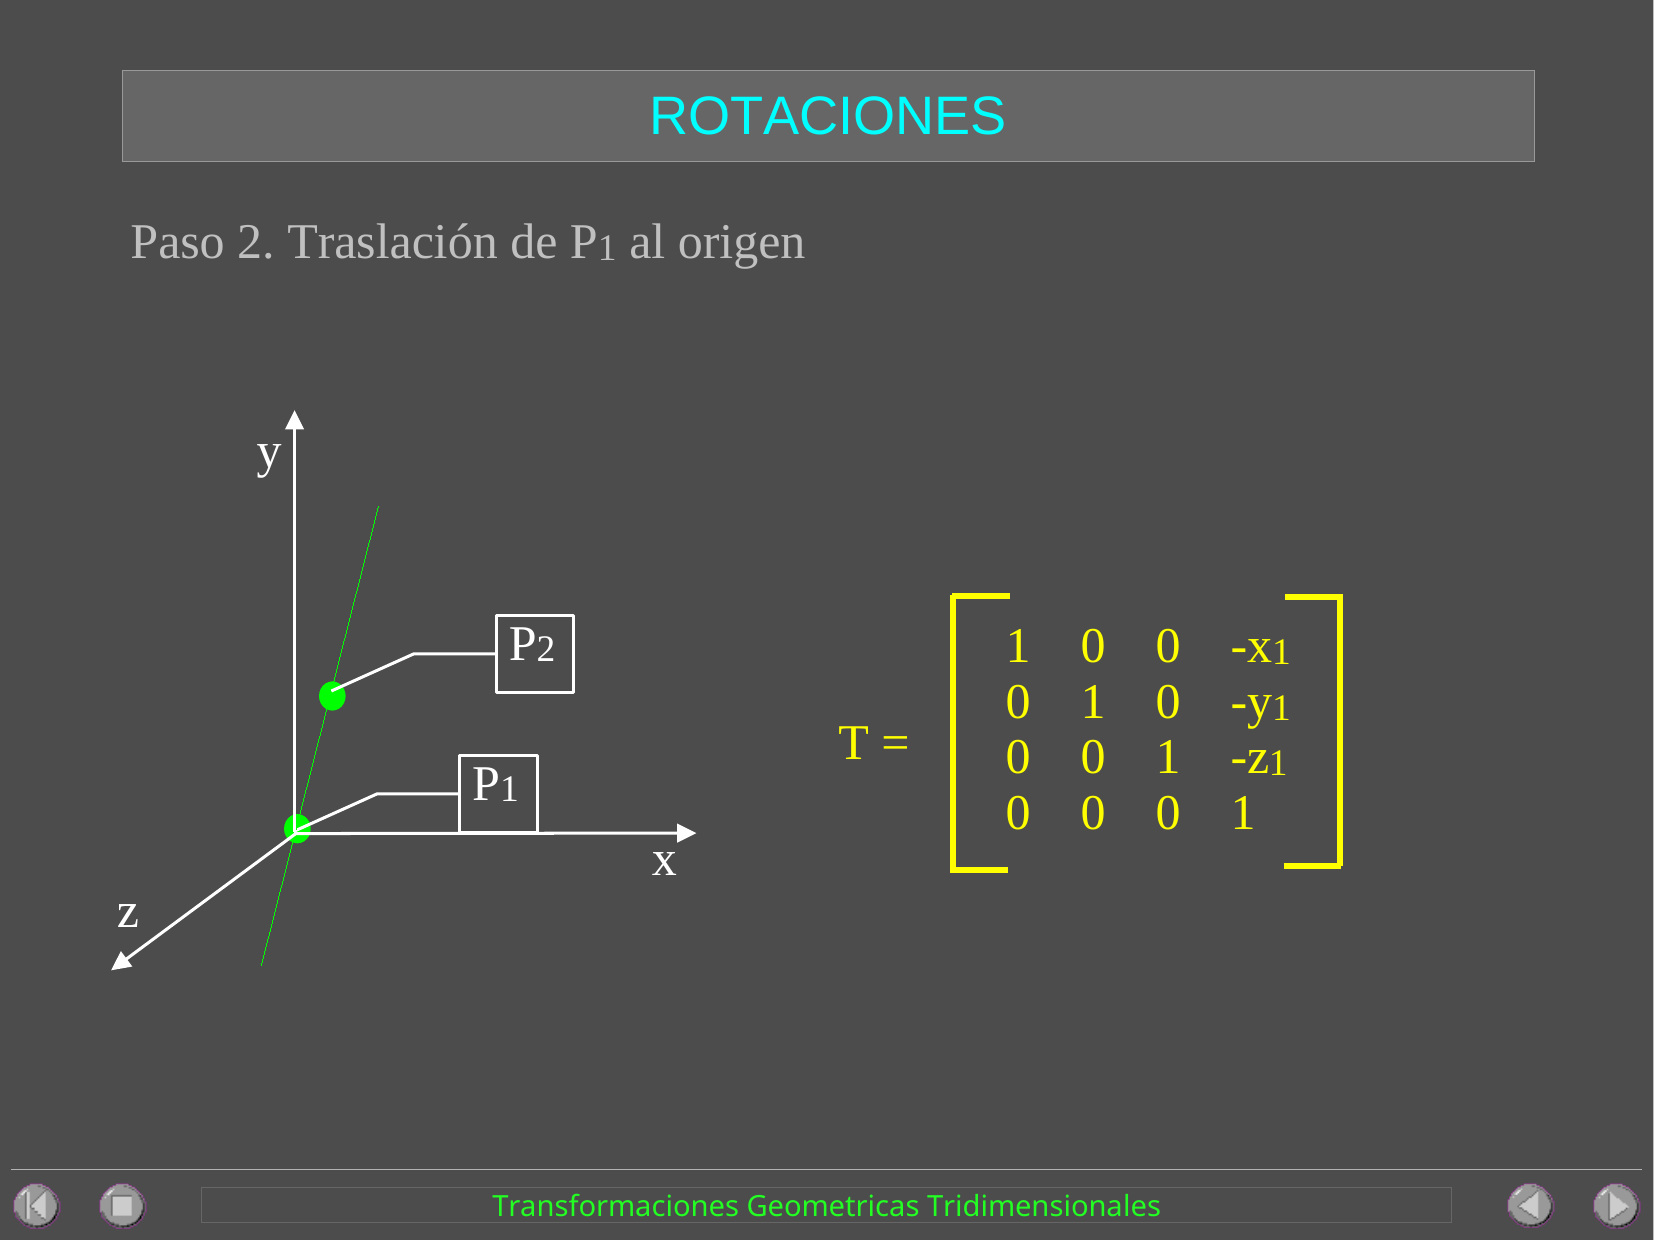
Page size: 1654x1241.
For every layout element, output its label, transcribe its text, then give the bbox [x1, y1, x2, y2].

text_box [296, 814, 311, 832]
text_box P1 [459, 755, 538, 831]
picture [97, 1181, 148, 1232]
text_box y [256, 422, 291, 489]
picture [11, 1181, 62, 1232]
text_box [290, 836, 309, 844]
text_box z [116, 882, 152, 949]
text_box P2 [496, 615, 574, 693]
picture [1591, 1181, 1642, 1232]
title ROTACIONES [122, 70, 1535, 162]
picture [1505, 1181, 1556, 1231]
text_box [284, 814, 294, 838]
text_box z [144, 943, 152, 949]
text_box T = [838, 715, 921, 776]
text_box [319, 681, 346, 711]
text_box Paso 2. Traslación de P1 al origen [130, 213, 1501, 283]
text_box 1 0 0 -x1 0 1 0 -y1 0 0 1 -z1 0 0 0 1 [1005, 618, 1314, 886]
text_box x [651, 835, 687, 897]
